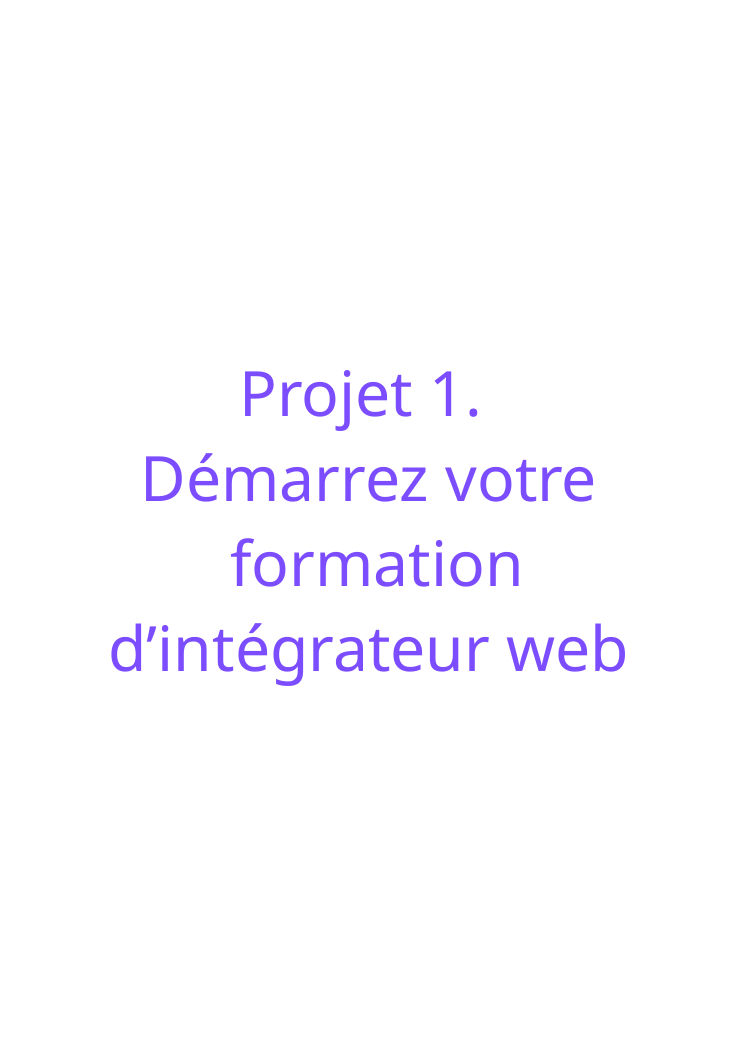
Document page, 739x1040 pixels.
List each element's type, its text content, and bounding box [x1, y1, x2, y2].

title Projet 1. Démarrez votre formation d’intégrateur web [36, 0, 702, 1040]
